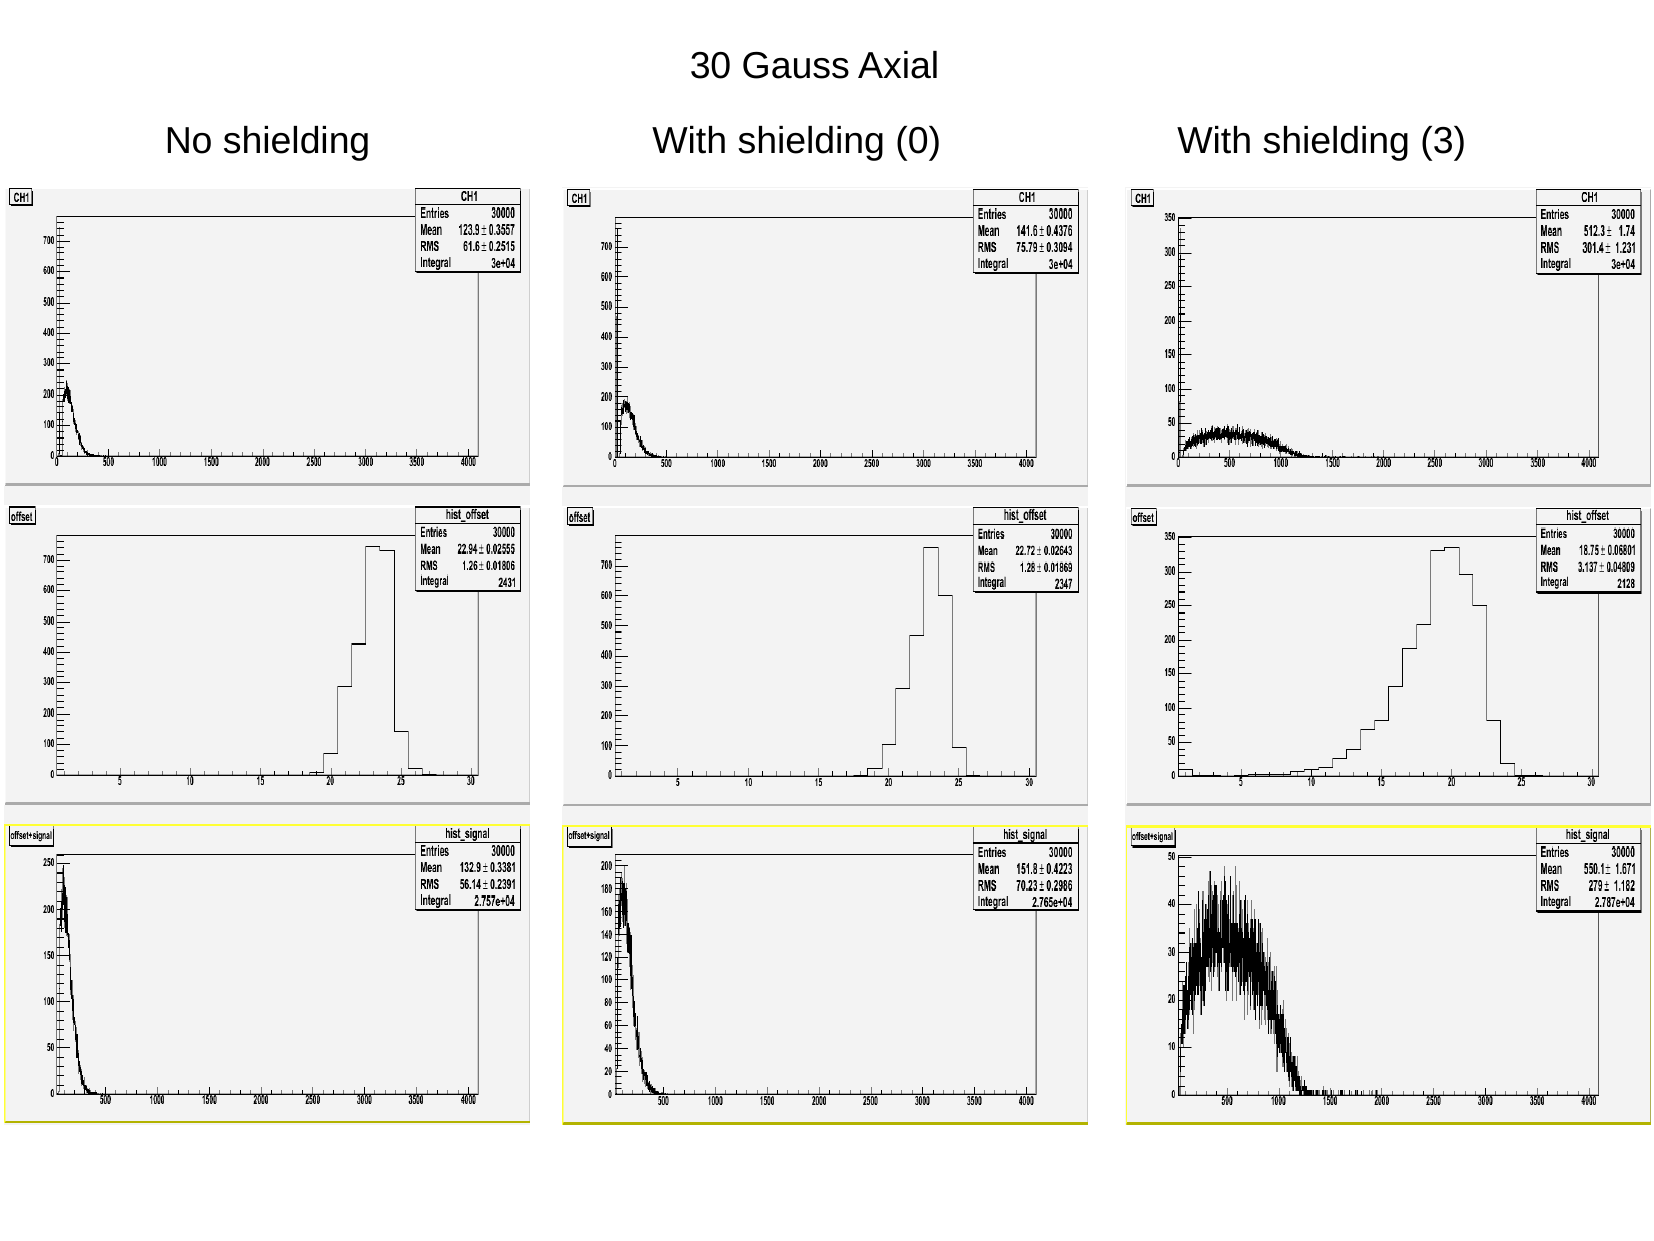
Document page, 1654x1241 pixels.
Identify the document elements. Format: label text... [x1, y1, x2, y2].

picture [4, 187, 530, 1126]
text_box With shielding (0) [637, 112, 976, 170]
picture [562, 187, 1088, 1126]
text_box With shielding (3) [1162, 112, 1501, 170]
text_box No shielding [150, 112, 488, 170]
text_box 30 Gauss Axial [675, 37, 1126, 95]
picture [1125, 187, 1651, 1126]
